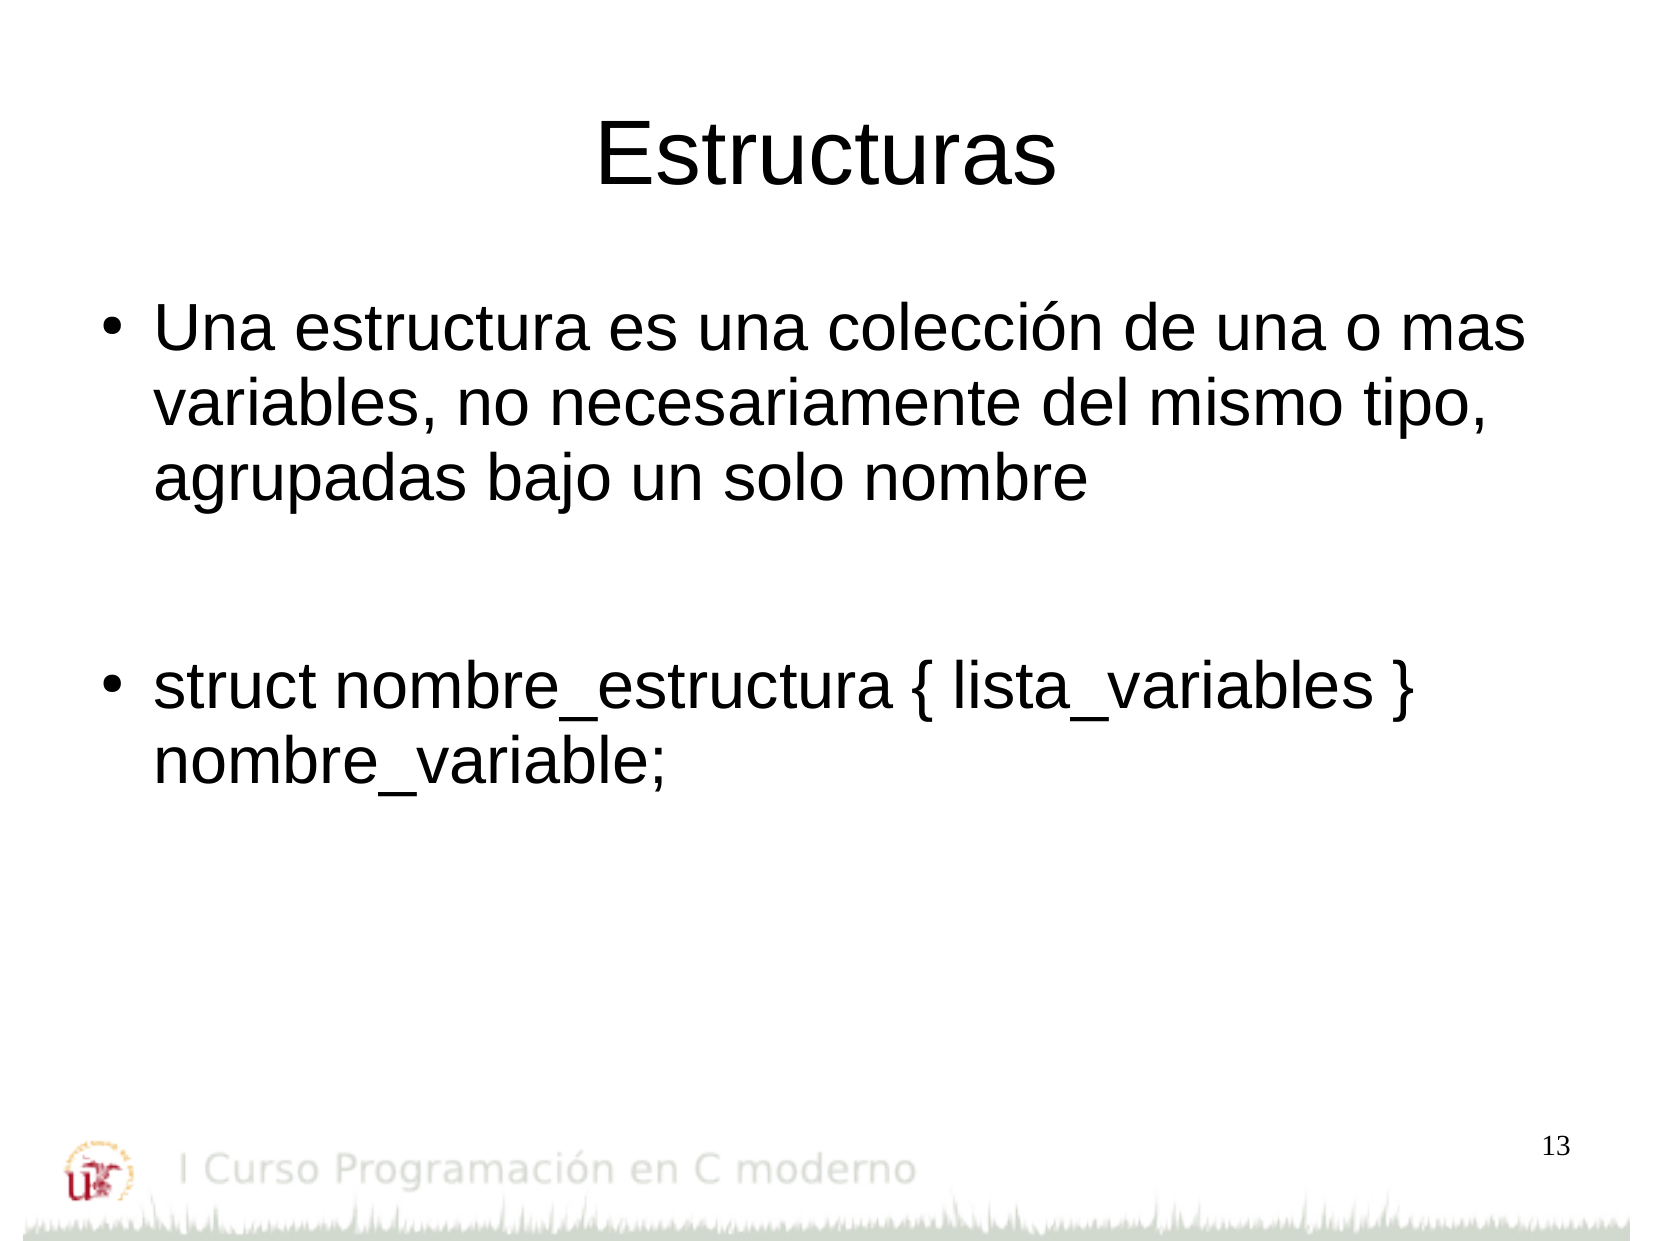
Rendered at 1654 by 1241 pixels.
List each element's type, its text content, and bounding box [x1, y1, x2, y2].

picture [23, 1136, 1630, 1241]
list Una estructura es una colección de una o mas variables, no necesariamente del mismo tipo, agrupadas bajo un solo nombre struct nombre_estructura { lista_variables } nombre_variable; [82, 290, 1538, 1010]
title Estructuras [82, 49, 1571, 257]
